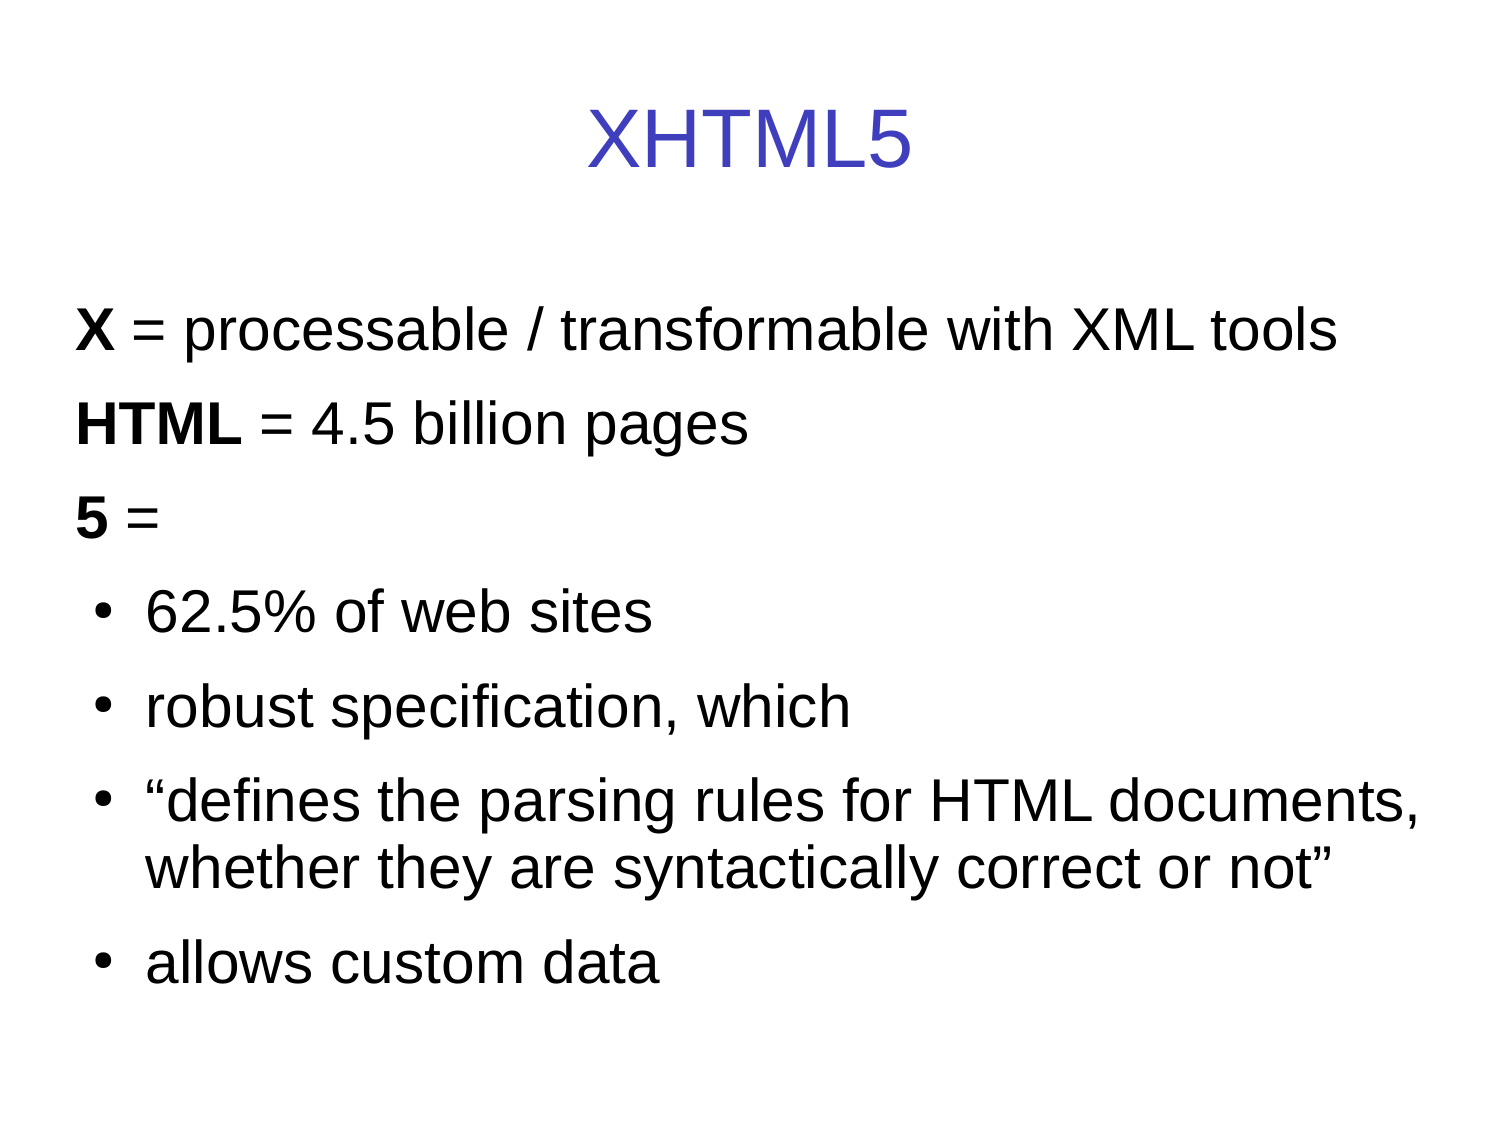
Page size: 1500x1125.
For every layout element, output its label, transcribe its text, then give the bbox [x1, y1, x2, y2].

title XHTML5 [75, 44, 1425, 233]
list X = processable / transformable with XML tools HTML = 4.5 billion pages 5 = 62.5% of web sites robust specification, which “defines the parsing rules for HTML documents, whether they are syntactically correct or not” allows custom data [75, 295, 1425, 1063]
